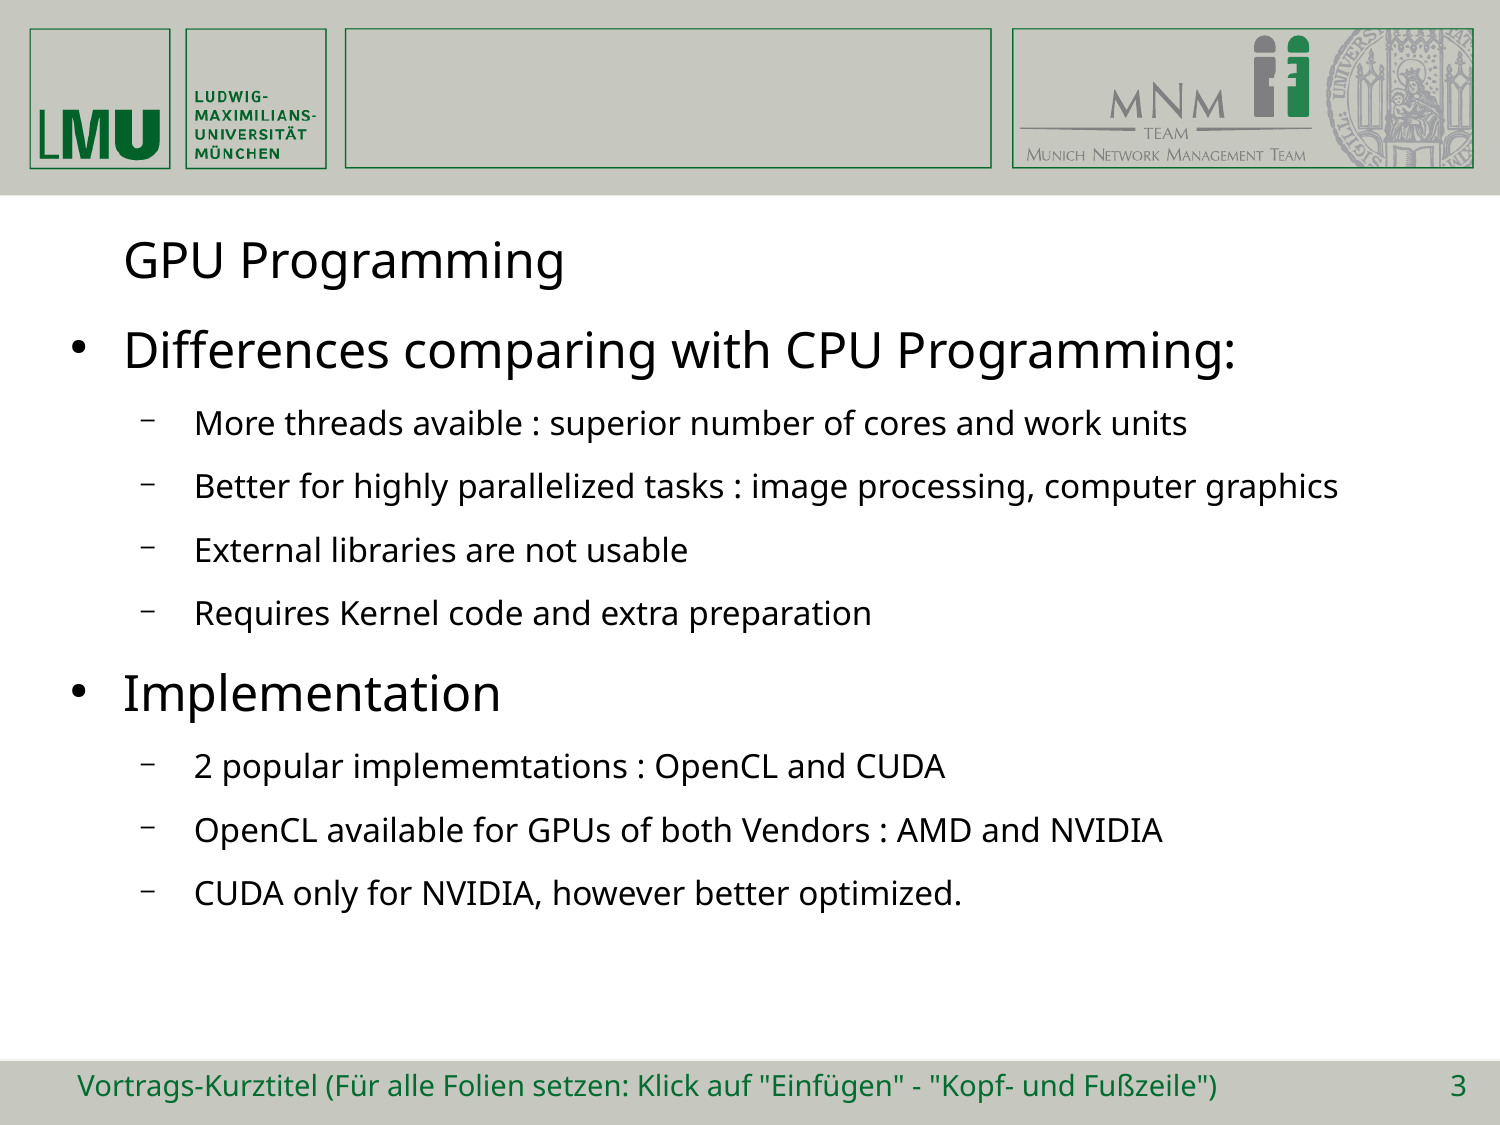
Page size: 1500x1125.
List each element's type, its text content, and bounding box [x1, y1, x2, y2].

footer Vortrags-Kurztitel (Für alle Folien setzen: Klick auf "Einfügen" - "Kopf- und Fußzeile") [62, 1059, 1331, 1108]
list GPU Programming Differences comparing with CPU Programming: More threads avaible : superior number of cores and work units Better for highly parallelized tasks : image processing, computer graphics External libraries are not usable Requires Kernel code and extra preparation Implementation 2 popular implememtations : OpenCL and CUDA OpenCL available for GPUs of both Vendors : AMD and NVIDIA CUDA only for NVIDIA, however better optimized. [37, 221, 1459, 1025]
picture [0, 1059, 1500, 1125]
title [339, 101, 987, 177]
picture [0, 0, 1500, 196]
slide_number <number> [1352, 1059, 1483, 1108]
